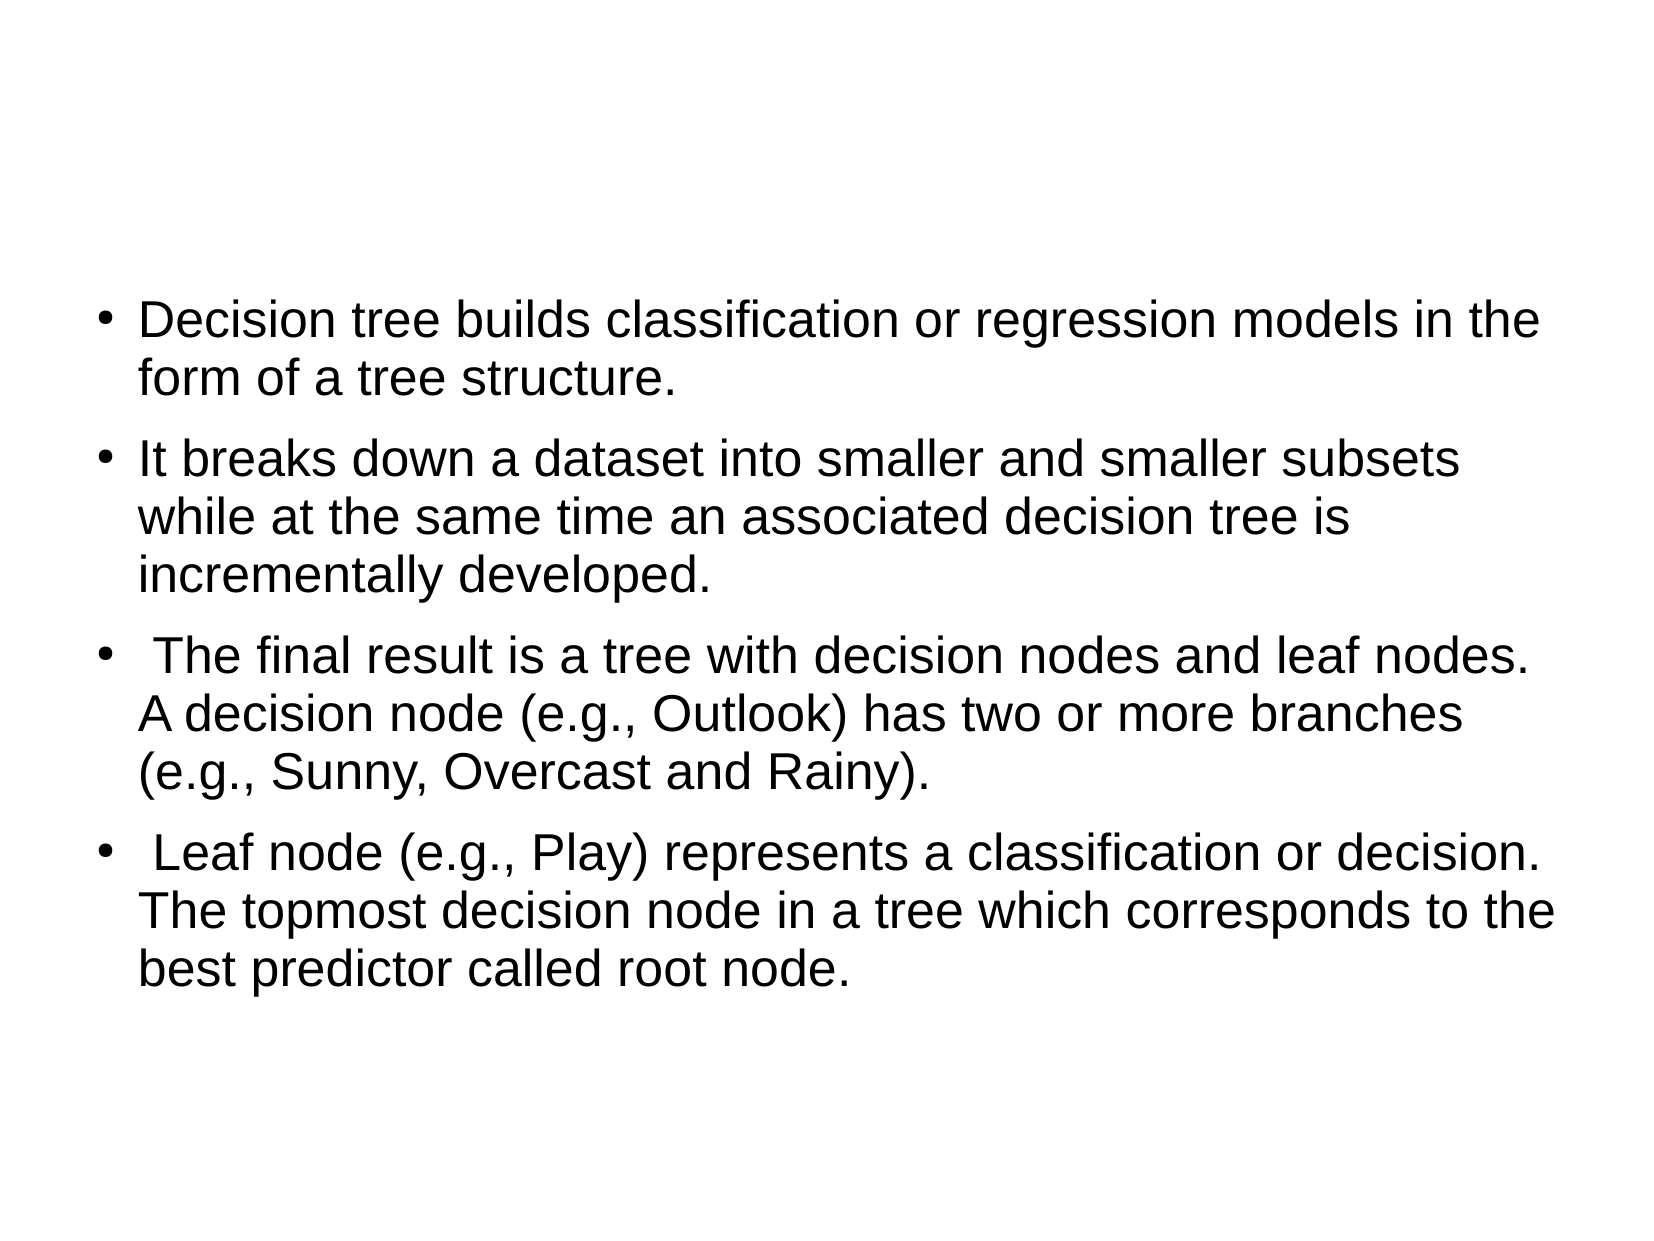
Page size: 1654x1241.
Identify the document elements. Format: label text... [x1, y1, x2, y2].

list Decision tree builds classification or regression models in the form of a tree structure. It breaks down a dataset into smaller and smaller subsets while at the same time an associated decision tree is incrementally developed. The final result is a tree with decision nodes and leaf nodes. A decision node (e.g., Outlook) has two or more branches (e.g., Sunny, Overcast and Rainy). Leaf node (e.g., Play) represents a classification or decision. The topmost decision node in a tree which corresponds to the best predictor called root node. [82, 290, 1571, 1010]
